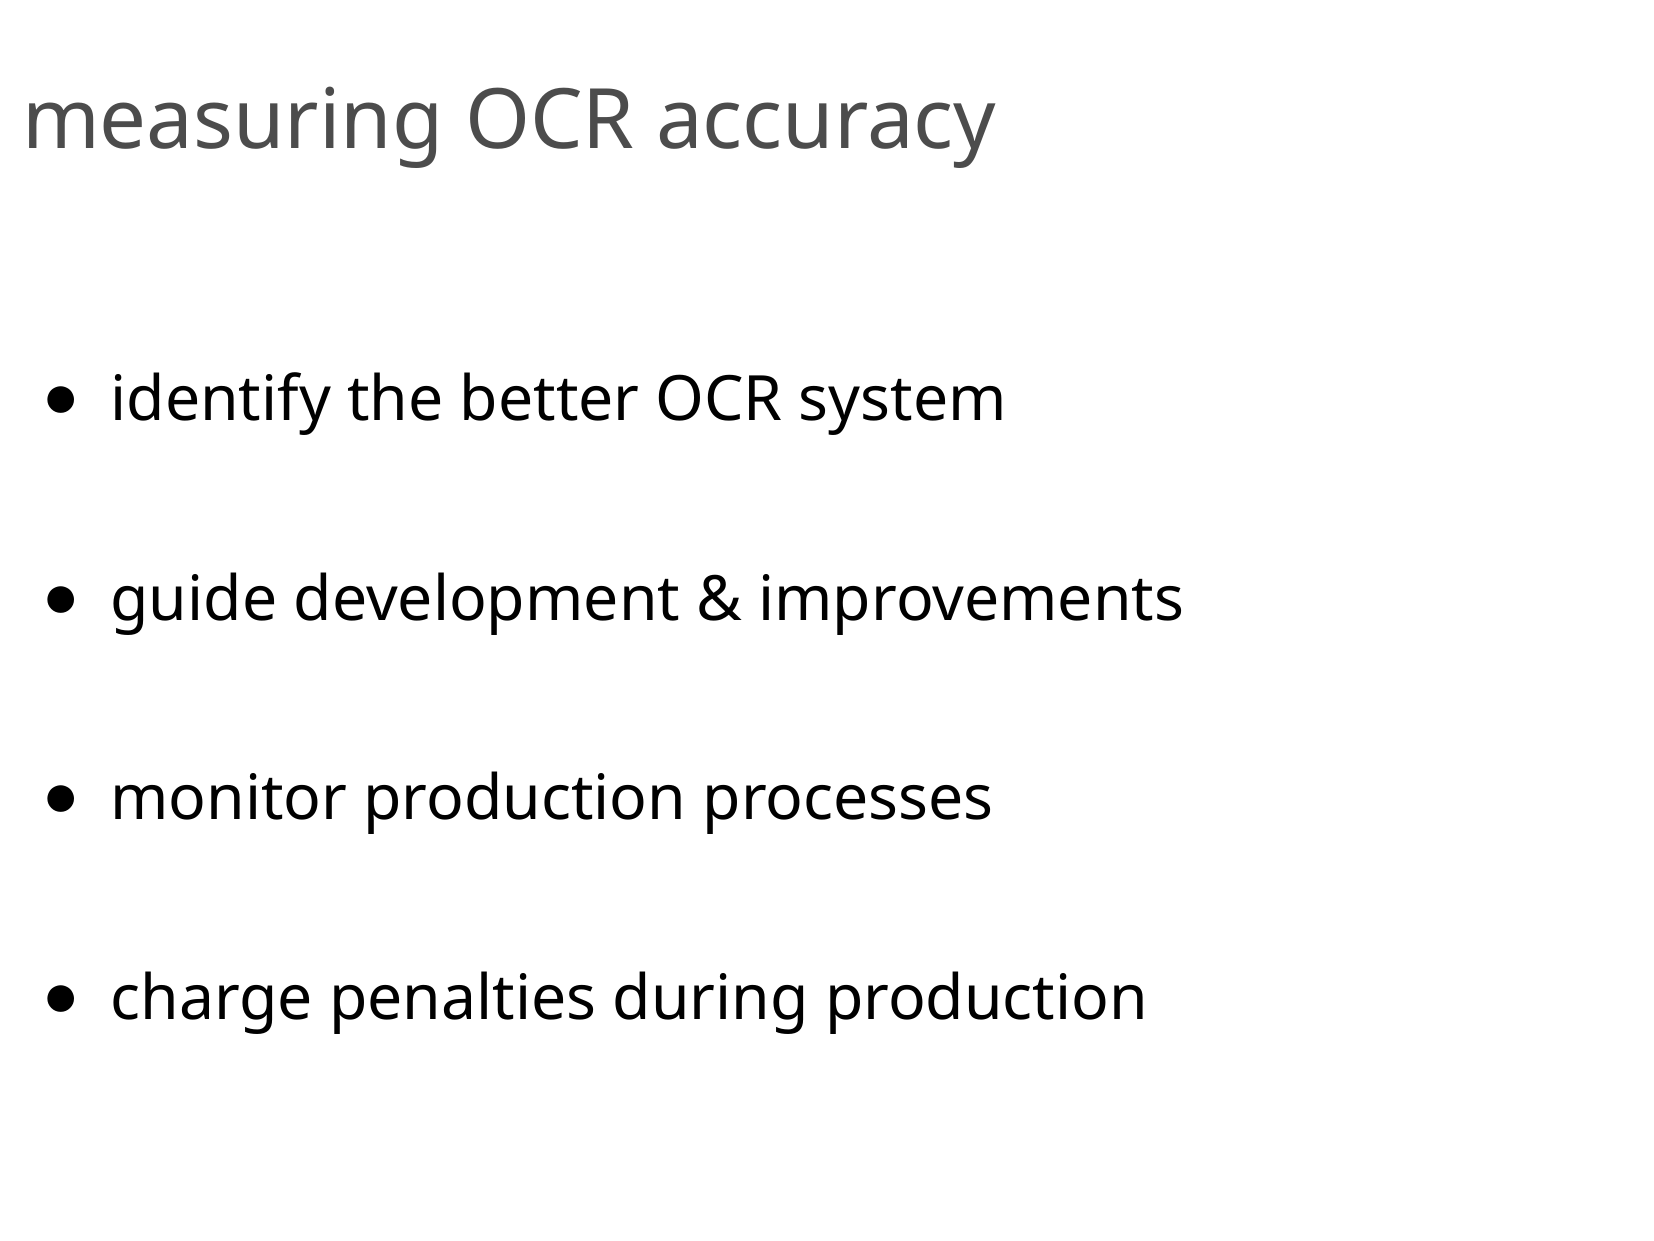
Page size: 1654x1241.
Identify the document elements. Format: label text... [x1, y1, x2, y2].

title measuring OCR accuracy [22, 19, 1654, 213]
list identify the better OCR system guide development & improvements monitor production processes charge penalties during production [25, 226, 1654, 1166]
